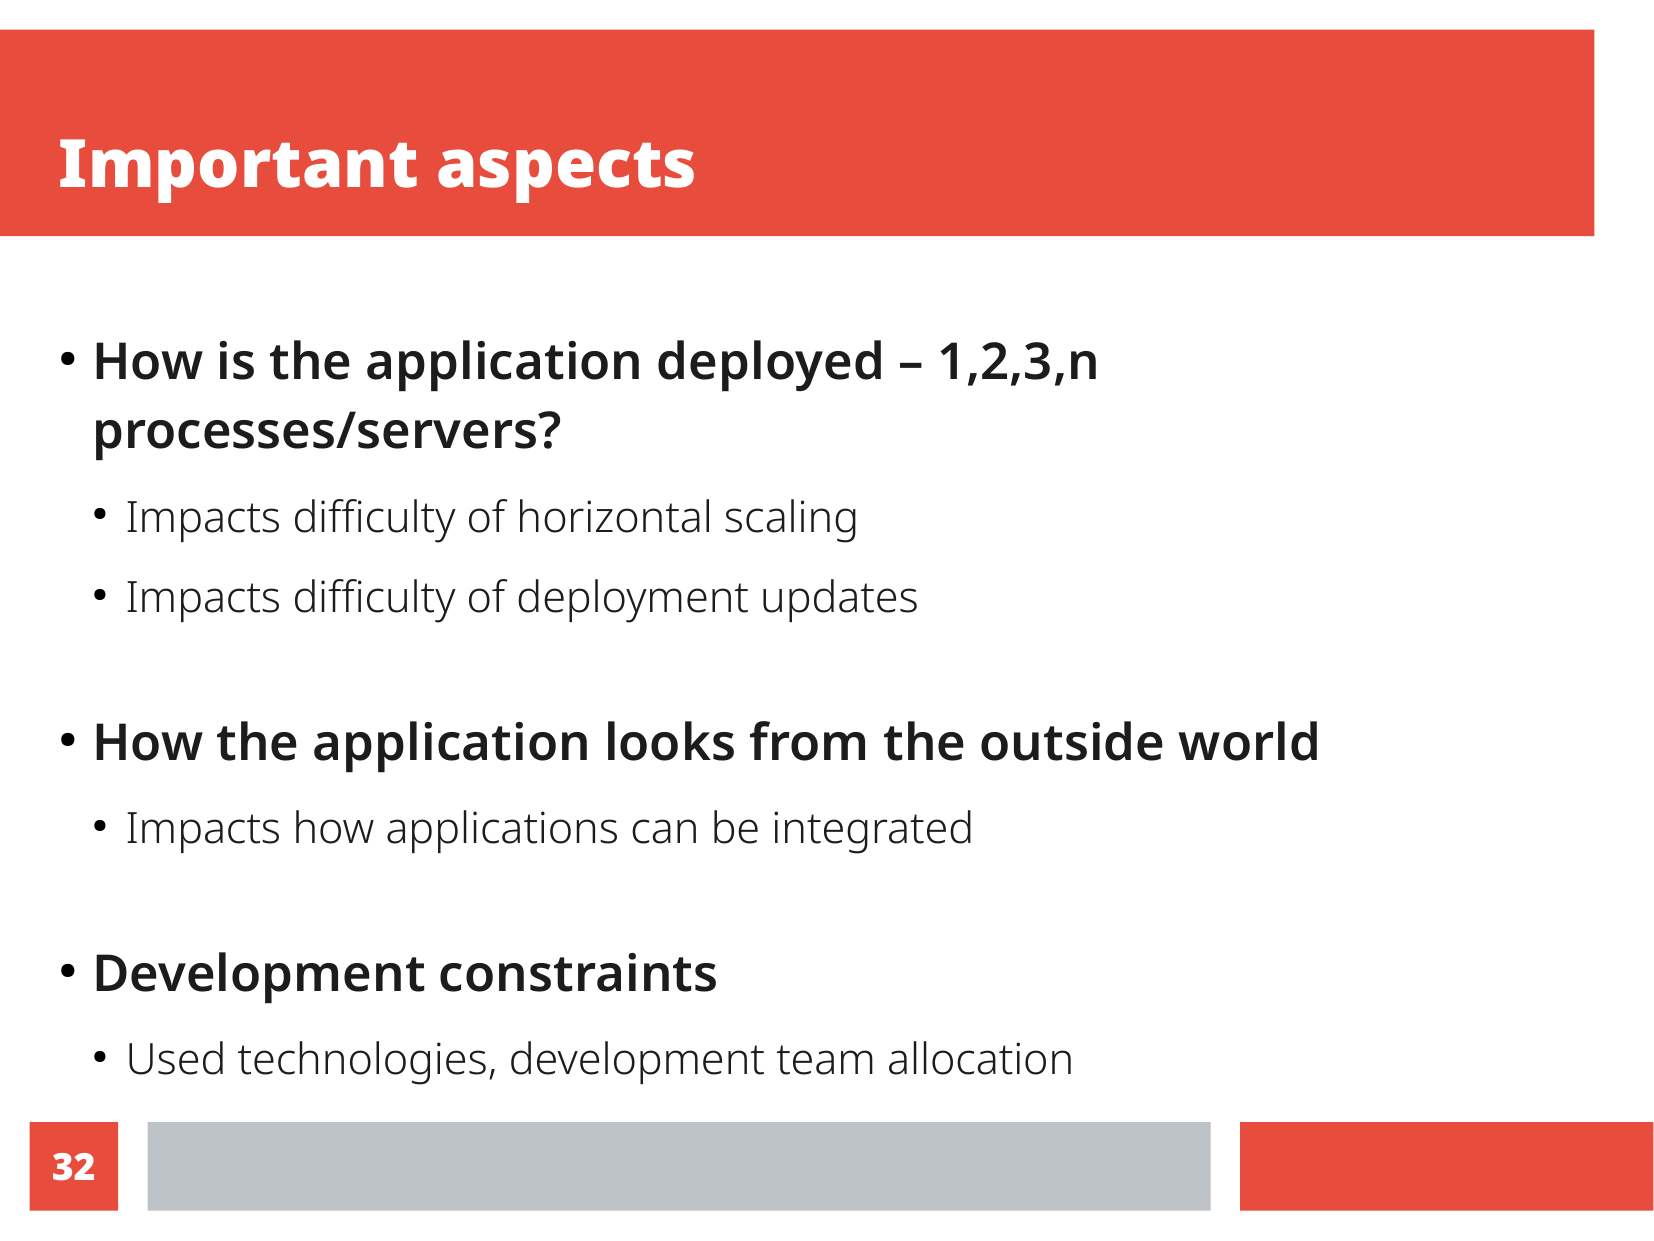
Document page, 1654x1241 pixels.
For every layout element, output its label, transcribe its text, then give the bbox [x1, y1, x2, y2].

title Important aspects [59, 59, 1595, 207]
list How is the application deployed – 1,2,3,n processes/servers? Impacts difficulty of horizontal scaling Impacts difficulty of deployment updates How the application looks from the outside world Impacts how applications can be integrated Development constraints Used technologies, development team allocation [59, 324, 1565, 1093]
